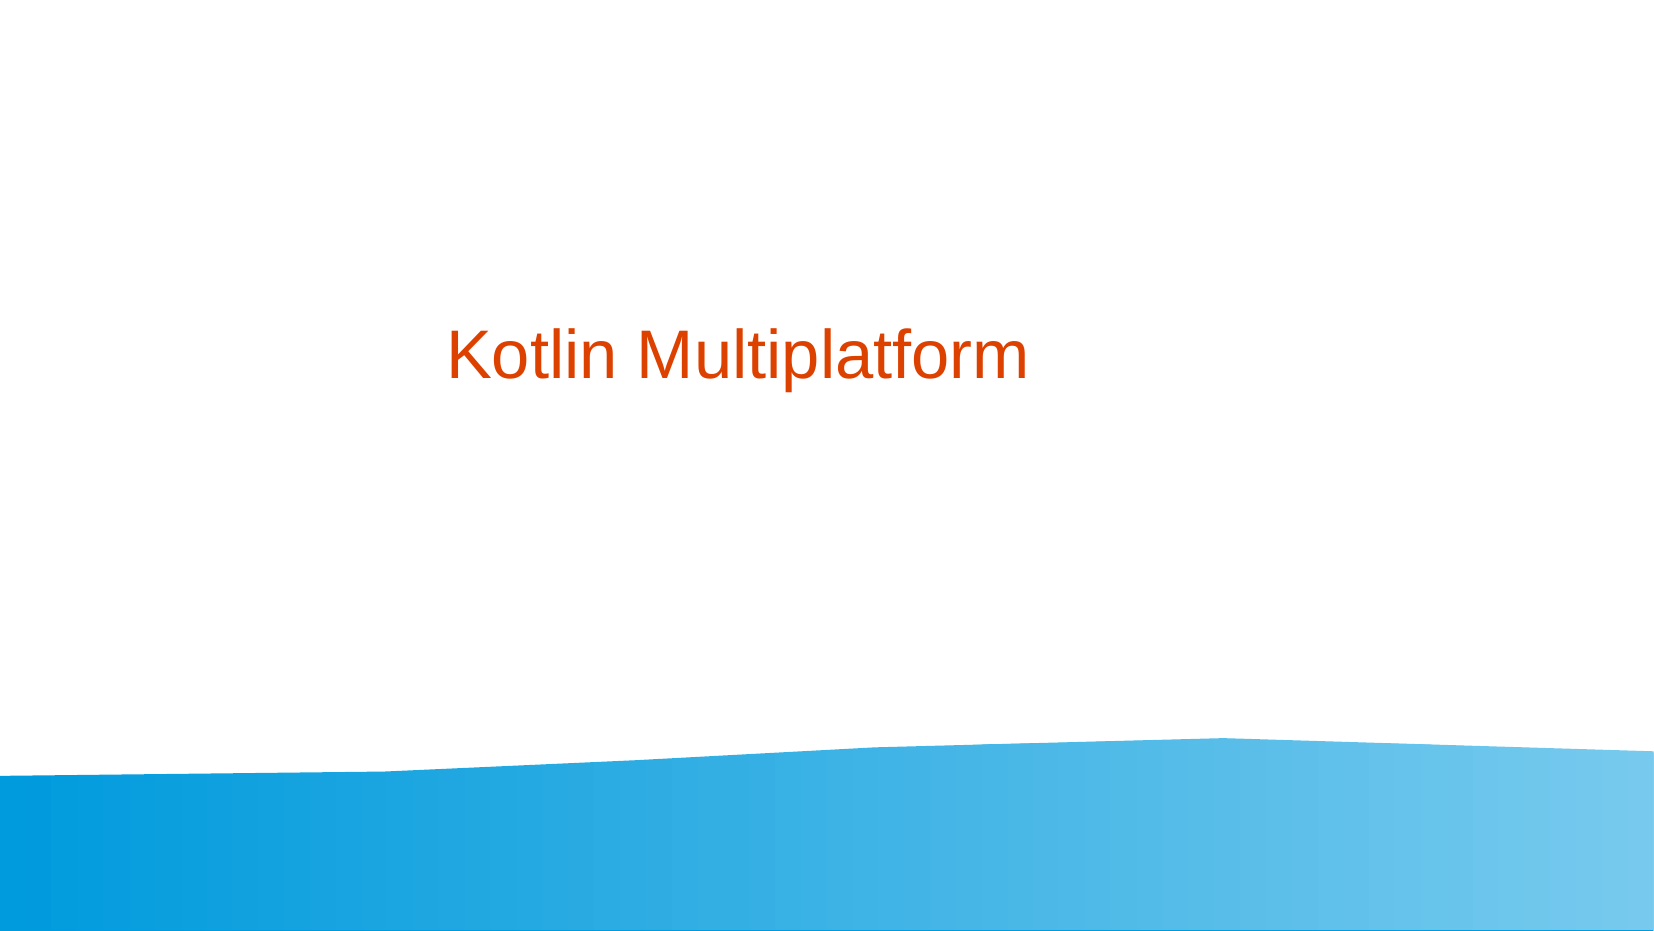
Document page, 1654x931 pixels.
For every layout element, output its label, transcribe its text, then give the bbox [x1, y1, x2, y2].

title Kotlin Multiplatform [0, 265, 1477, 443]
